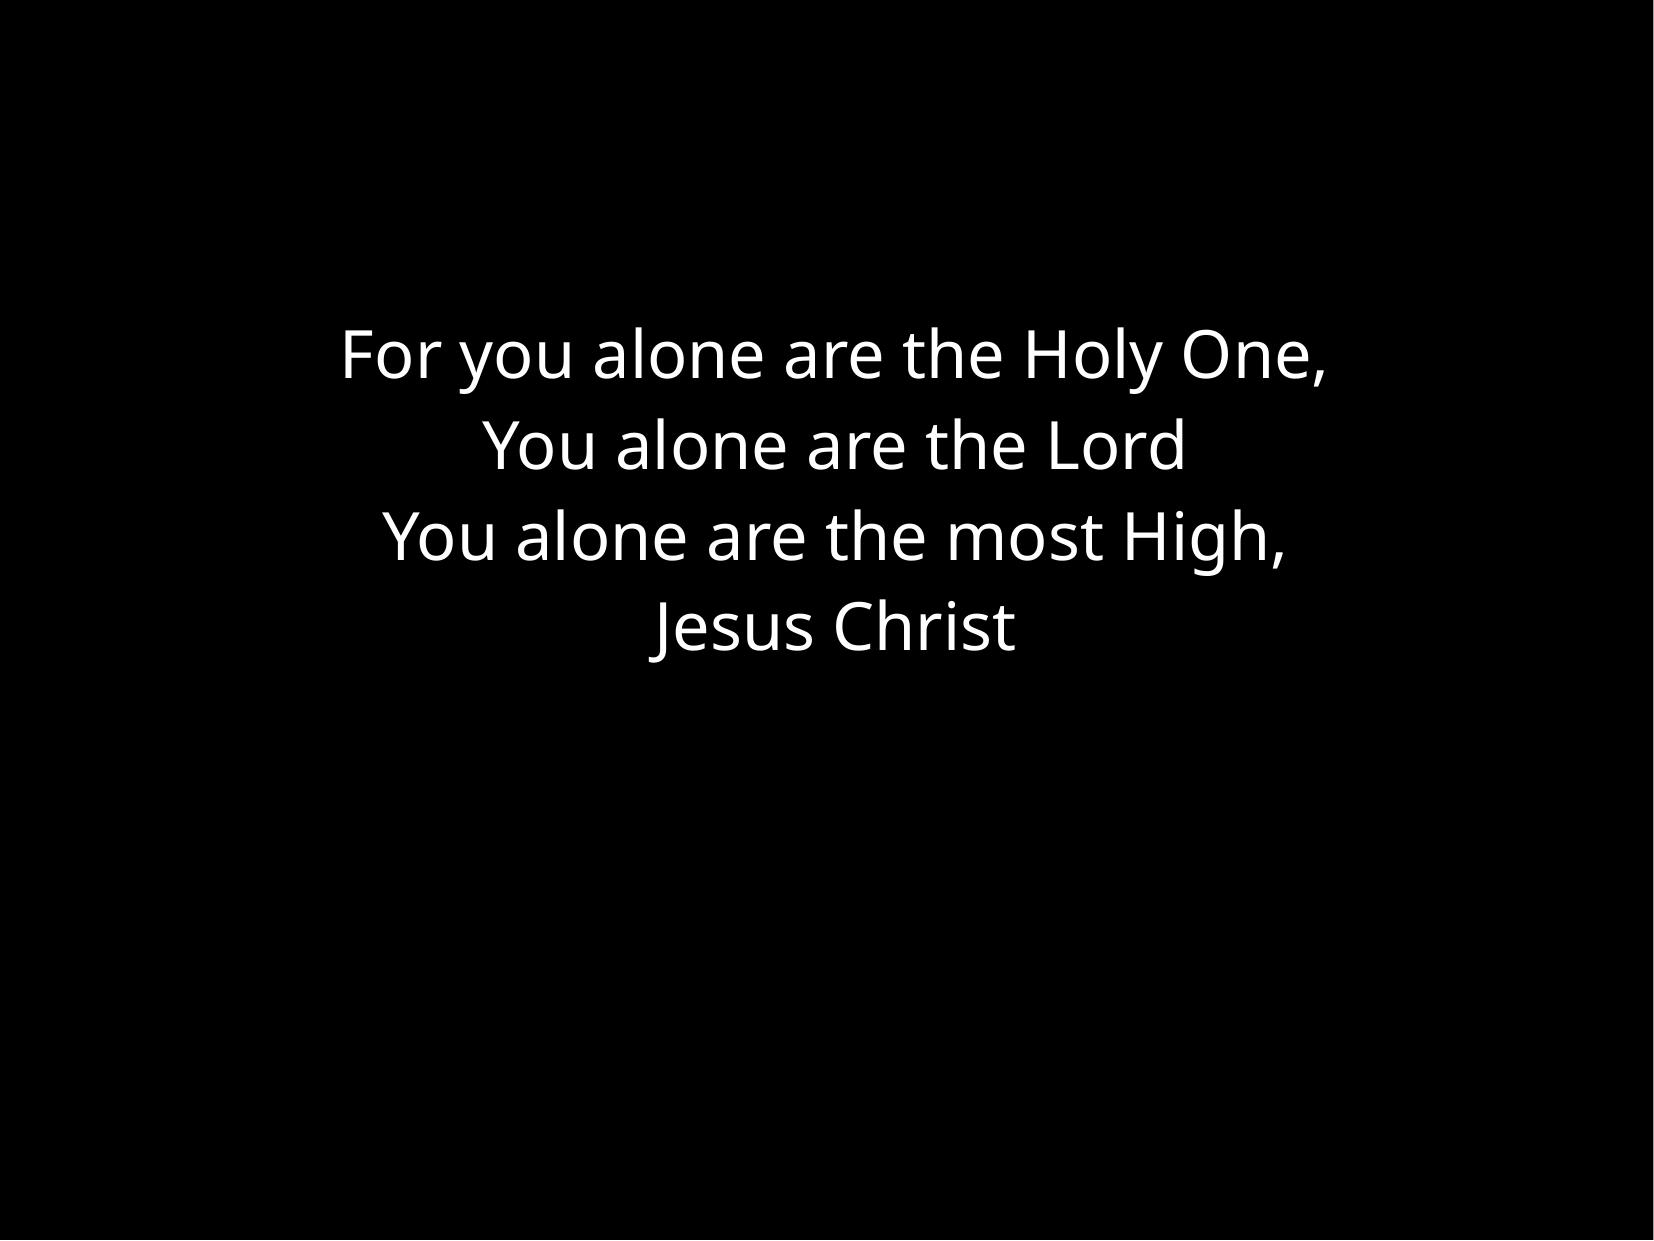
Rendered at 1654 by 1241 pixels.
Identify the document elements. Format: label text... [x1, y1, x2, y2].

list For you alone are the Holy One, You alone are the Lord You alone are the most High, Jesus Christ [0, 307, 1654, 1027]
